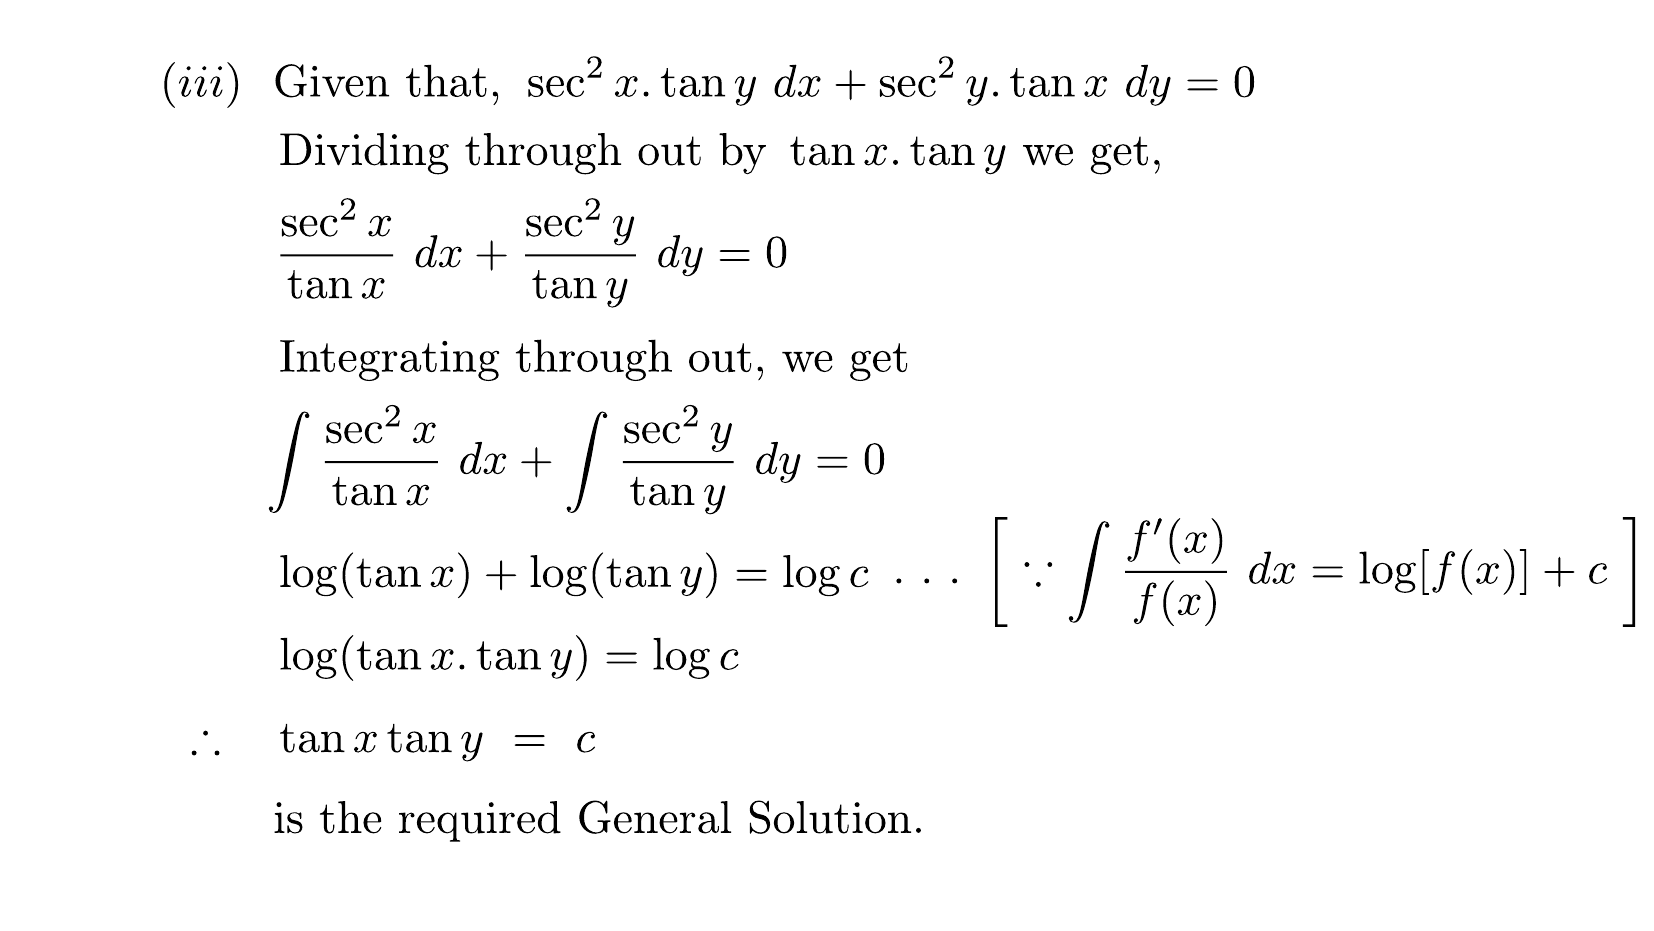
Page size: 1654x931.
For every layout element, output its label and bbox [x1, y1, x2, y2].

text_box [280, 635, 739, 681]
text_box [274, 800, 921, 842]
text_box [280, 198, 787, 308]
title [47, 37, 1607, 886]
text_box [280, 552, 869, 599]
text_box [162, 62, 499, 108]
text_box [528, 56, 1255, 106]
text_box [894, 517, 1636, 627]
text_box [280, 339, 908, 382]
text_box [191, 723, 596, 762]
text_box [280, 132, 1160, 175]
text_box [268, 404, 885, 515]
